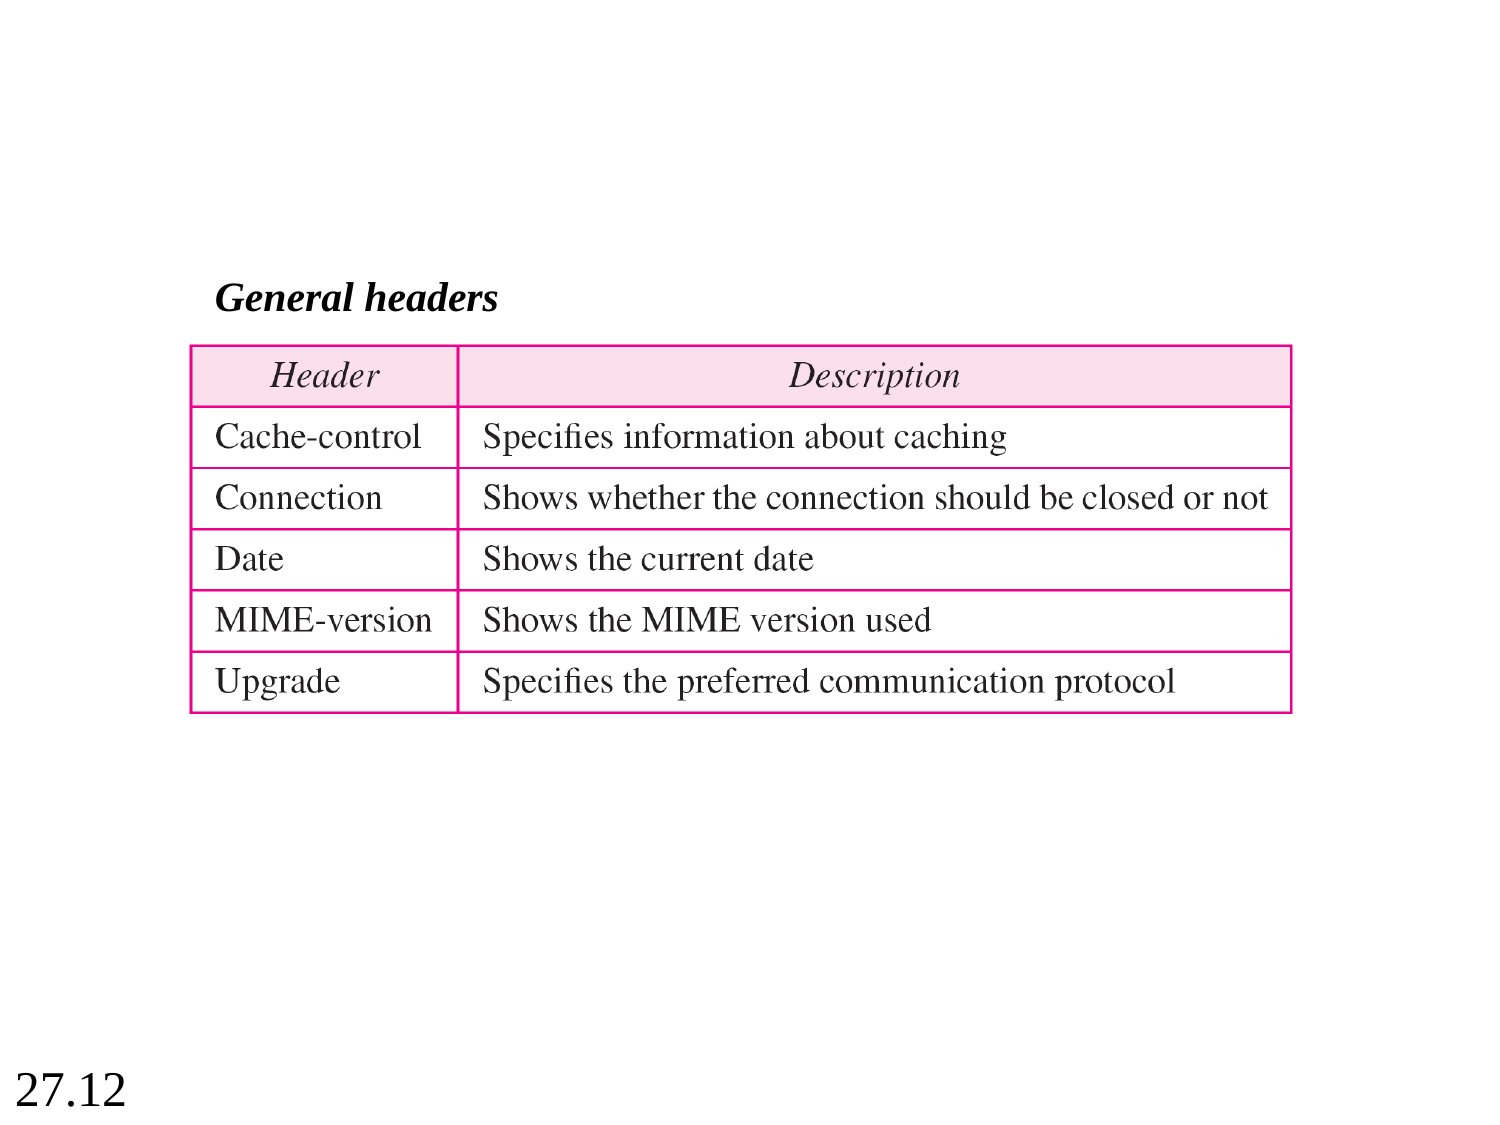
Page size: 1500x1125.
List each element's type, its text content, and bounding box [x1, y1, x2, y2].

text_box General headers [199, 262, 515, 324]
picture [165, 324, 1313, 751]
